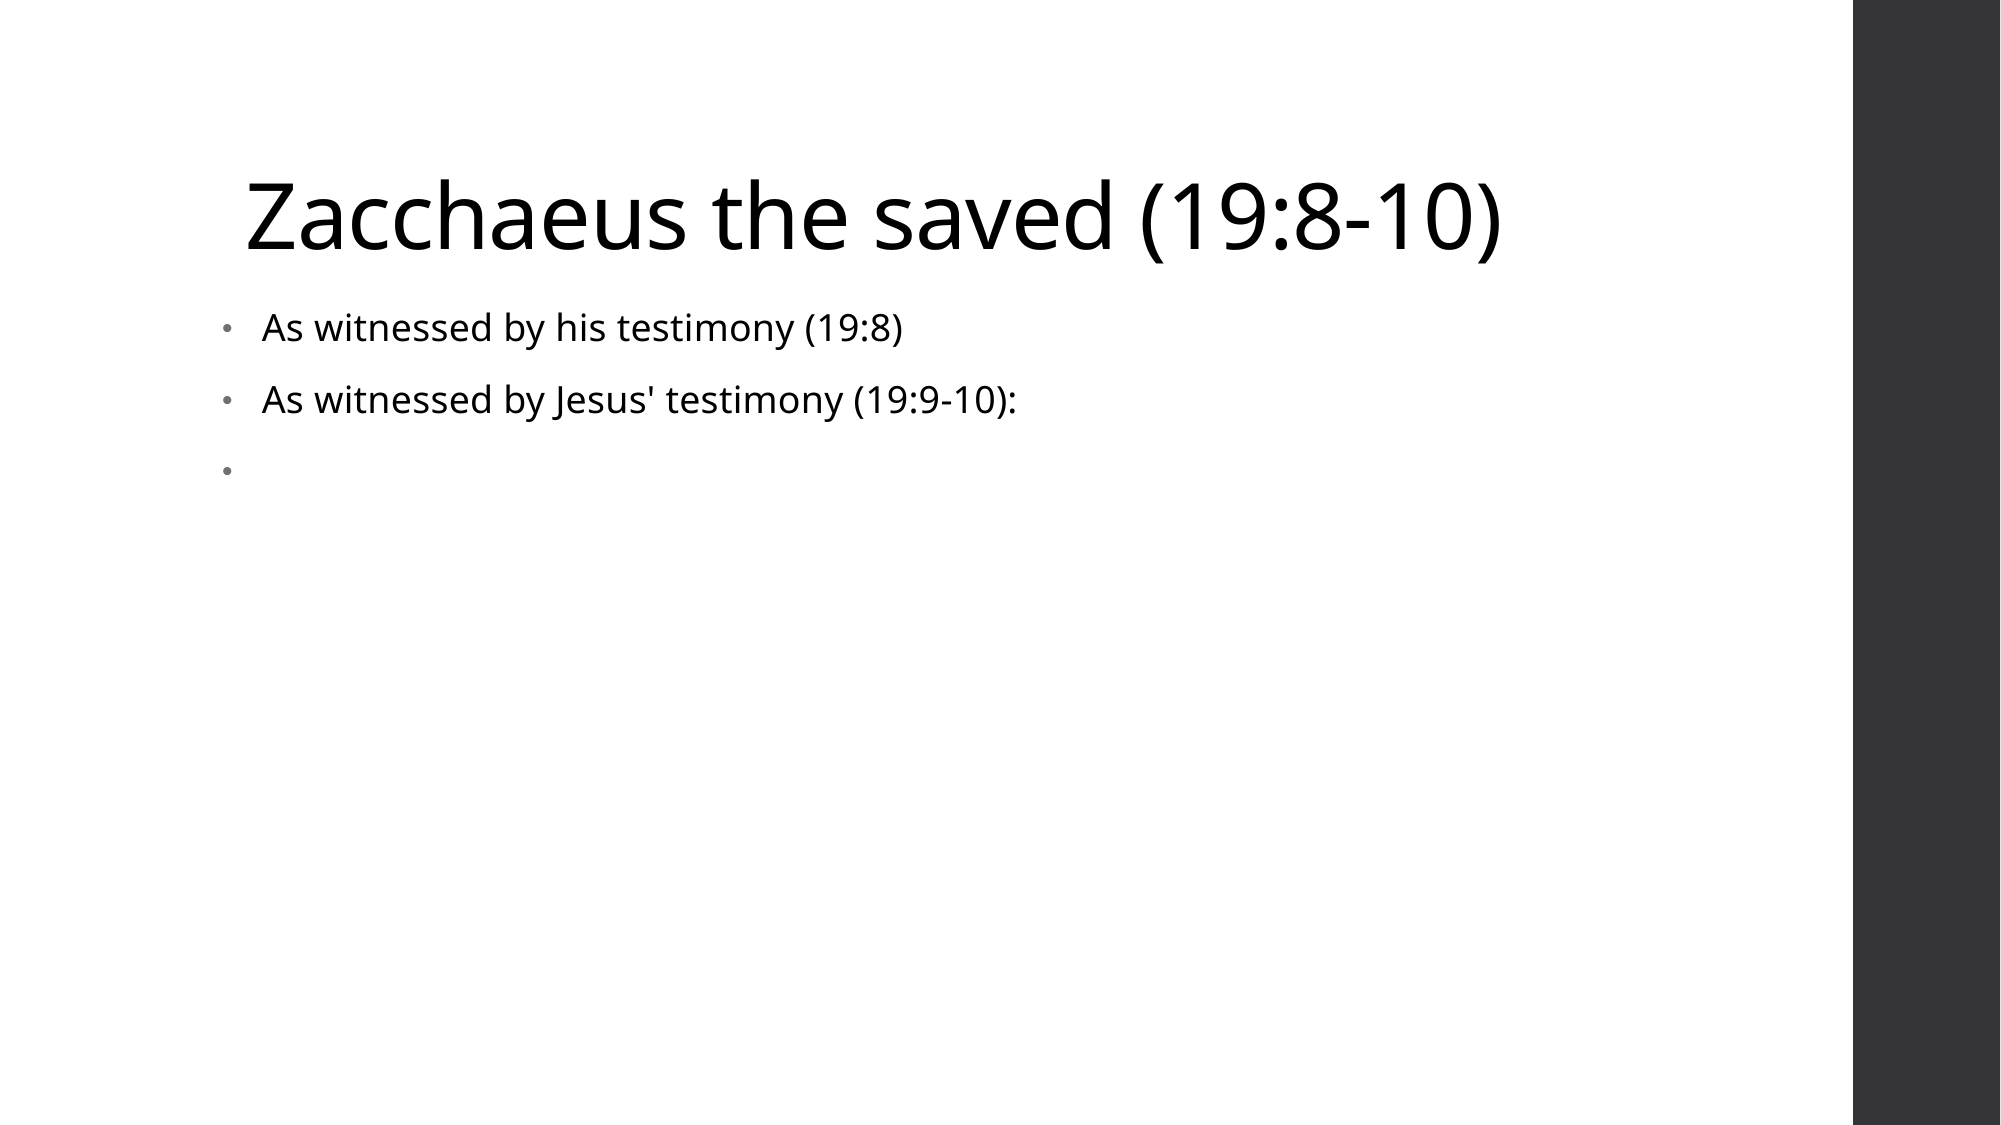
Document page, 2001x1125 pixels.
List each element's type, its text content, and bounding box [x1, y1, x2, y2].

list As witnessed by his testimony (19:8) As witnessed by Jesus' testimony (19:9-10): [206, 299, 1617, 1014]
title Zacchaeus the saved (19:8-10) [206, 60, 1797, 278]
